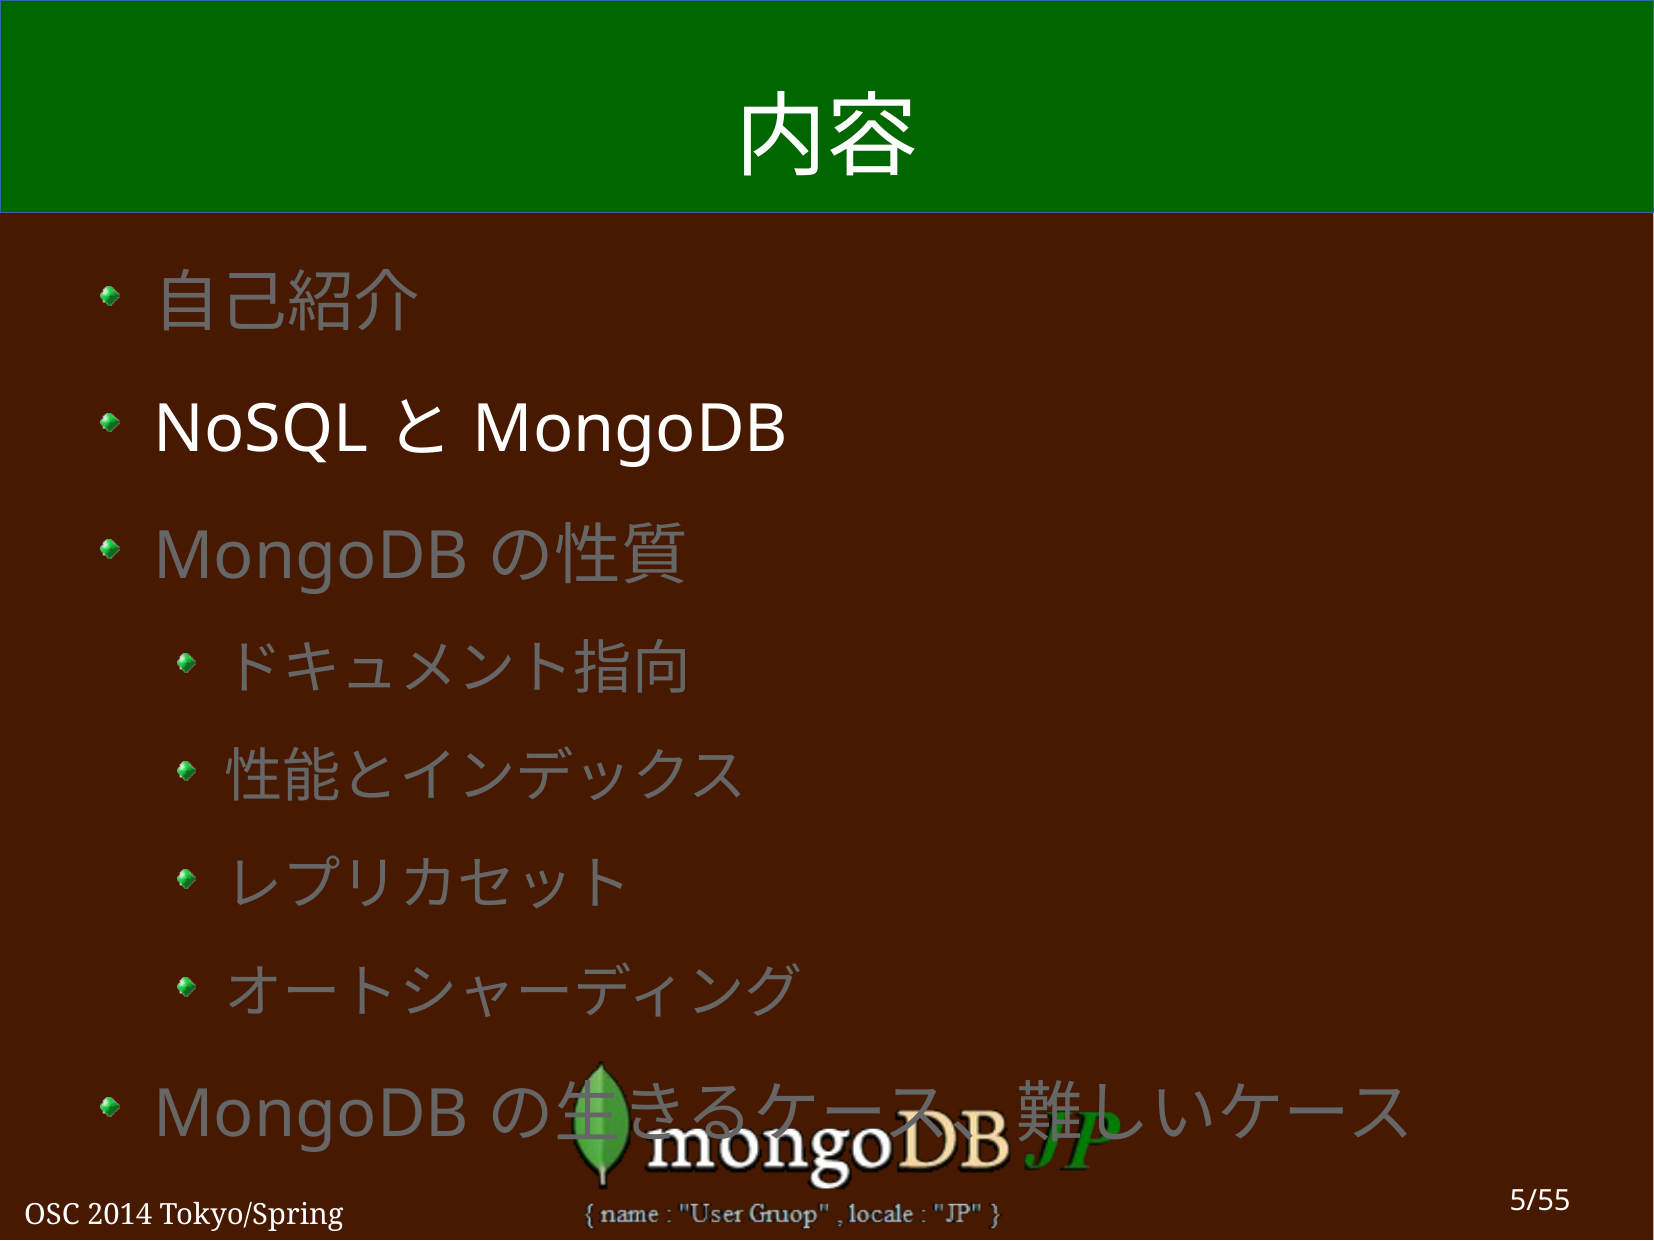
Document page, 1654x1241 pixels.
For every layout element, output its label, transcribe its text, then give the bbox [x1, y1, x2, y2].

title 内容 [82, 49, 1571, 207]
list 自己紹介 NoSQLとMongoDB MongoDBの性質 ドキュメント指向 性能とインデックス レプリカセット オートシャーディング MongoDBの生きるケース、難しいケース [82, 247, 1571, 1132]
picture [566, 1132, 1140, 1241]
